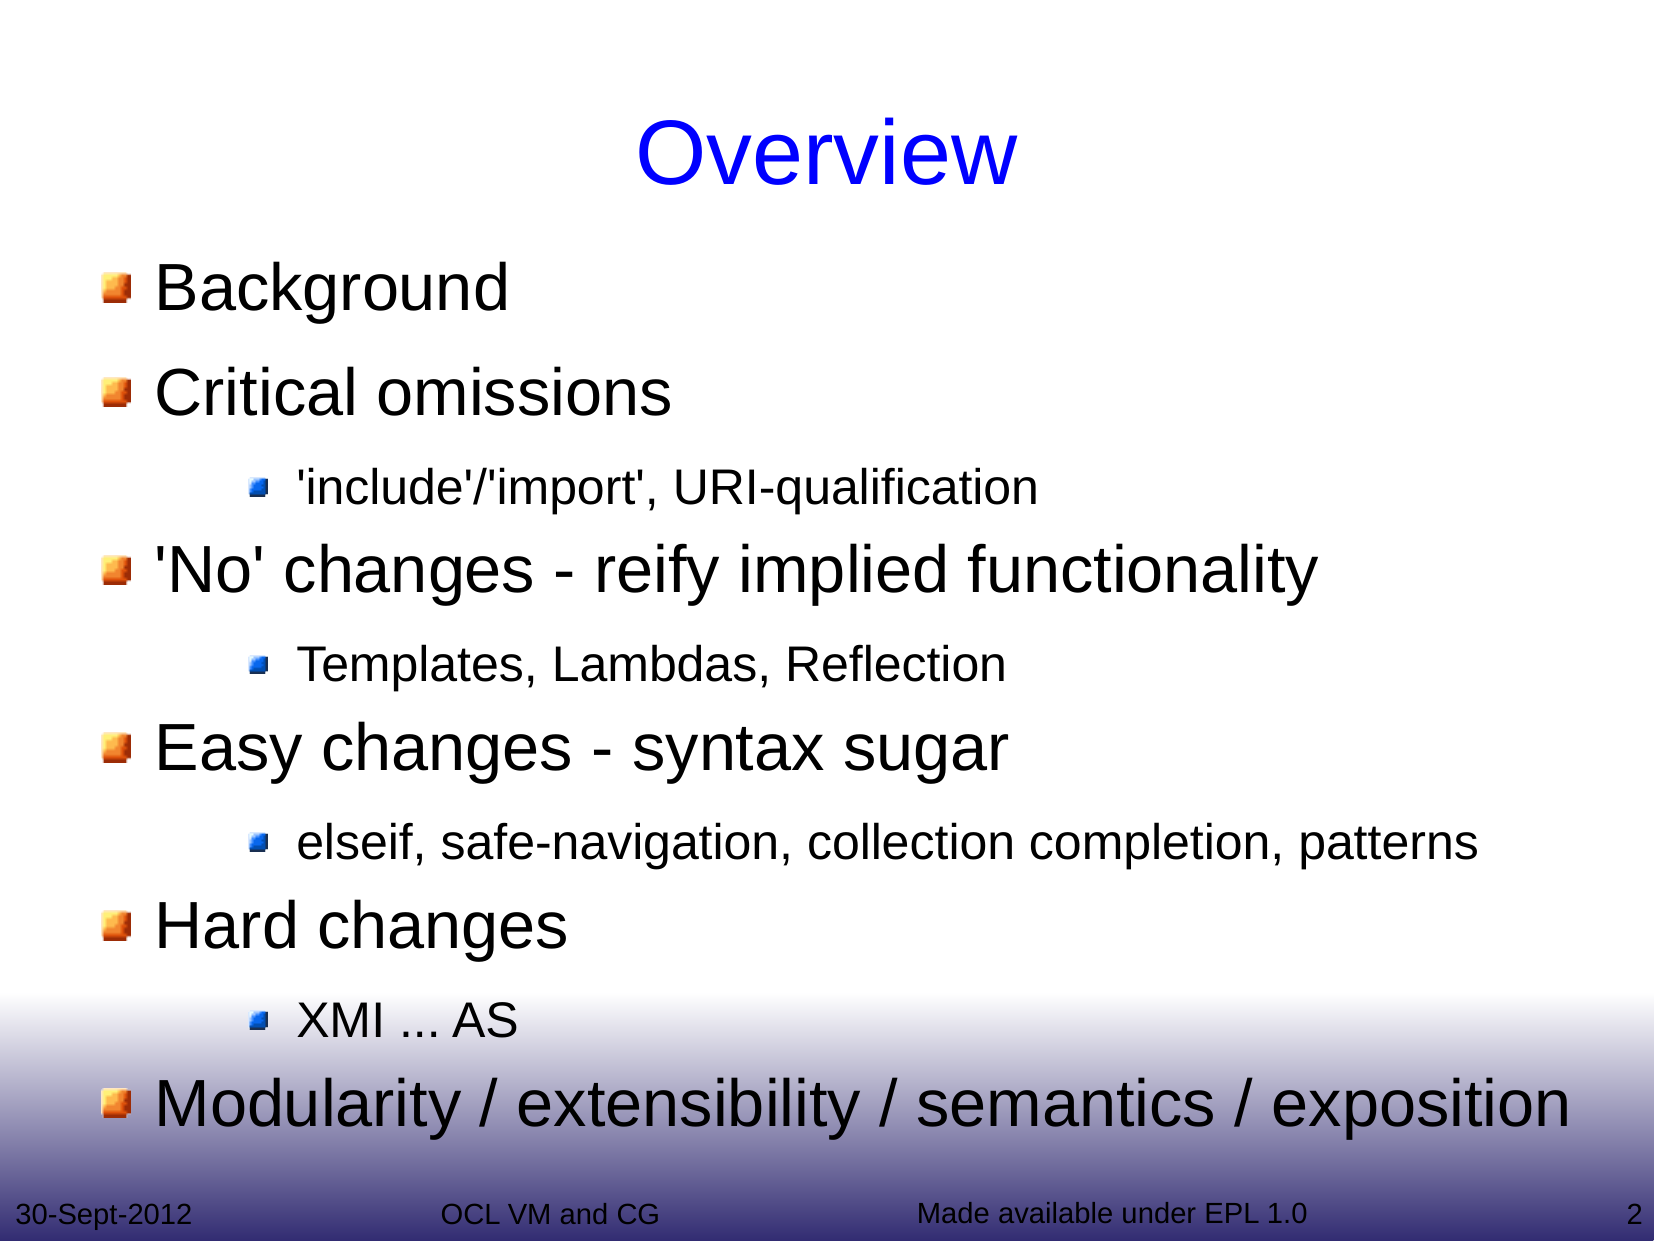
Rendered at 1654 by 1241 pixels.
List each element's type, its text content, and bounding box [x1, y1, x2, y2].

title Overview [82, 49, 1571, 257]
list Background Critical omissions 'include'/'import', URI-qualification 'No' changes - reify implied functionality Templates, Lambdas, Reflection Easy changes - syntax sugar elseif, safe-navigation, collection completion, patterns Hard changes XMI ... AS Modularity / extensibility / semantics / exposition [83, 250, 1610, 1141]
